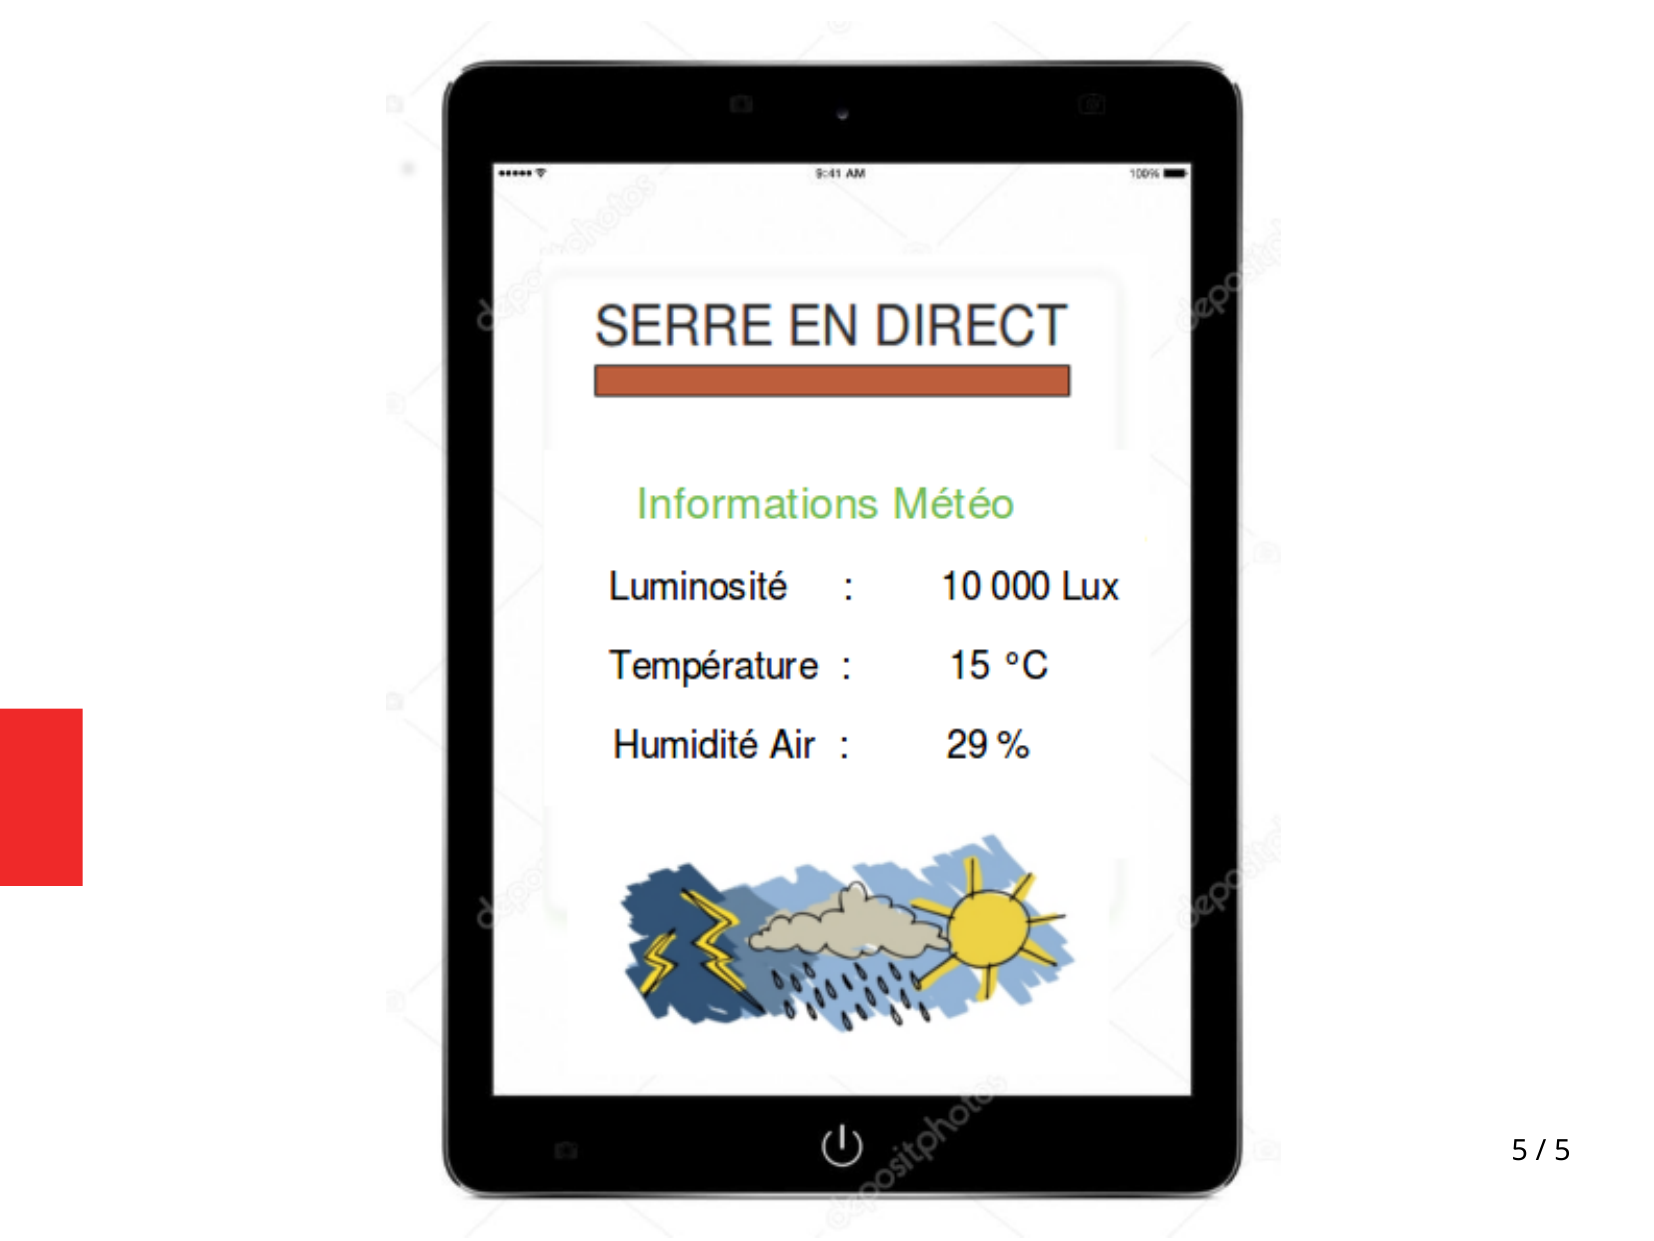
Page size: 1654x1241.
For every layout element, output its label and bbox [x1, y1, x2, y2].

picture [386, 21, 1281, 1238]
